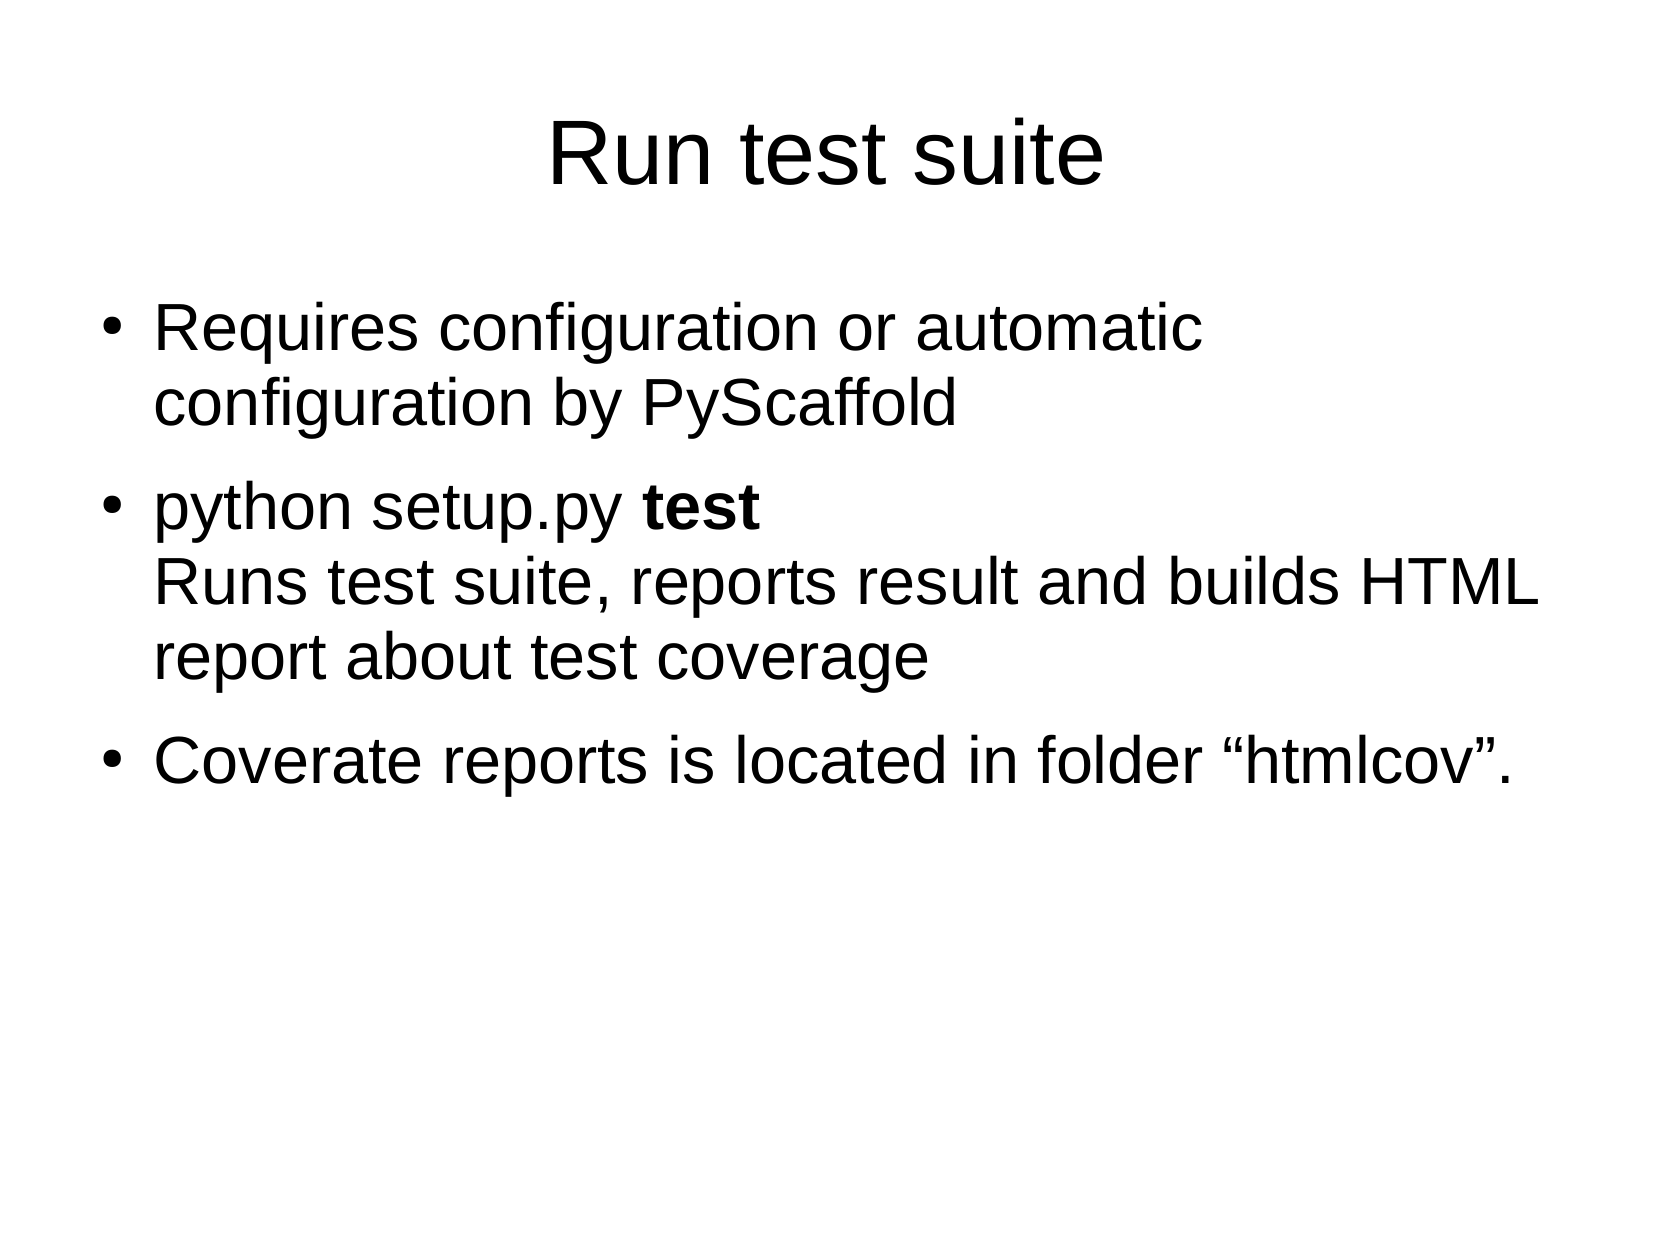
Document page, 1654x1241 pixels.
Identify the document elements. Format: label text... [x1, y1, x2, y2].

title Run test suite [82, 49, 1571, 257]
list Requires configuration or automatic configuration by PyScaffold python setup.py test Runs test suite, reports result and builds HTML report about test coverage Coverate reports is located in folder “htmlcov”. [82, 290, 1571, 1010]
